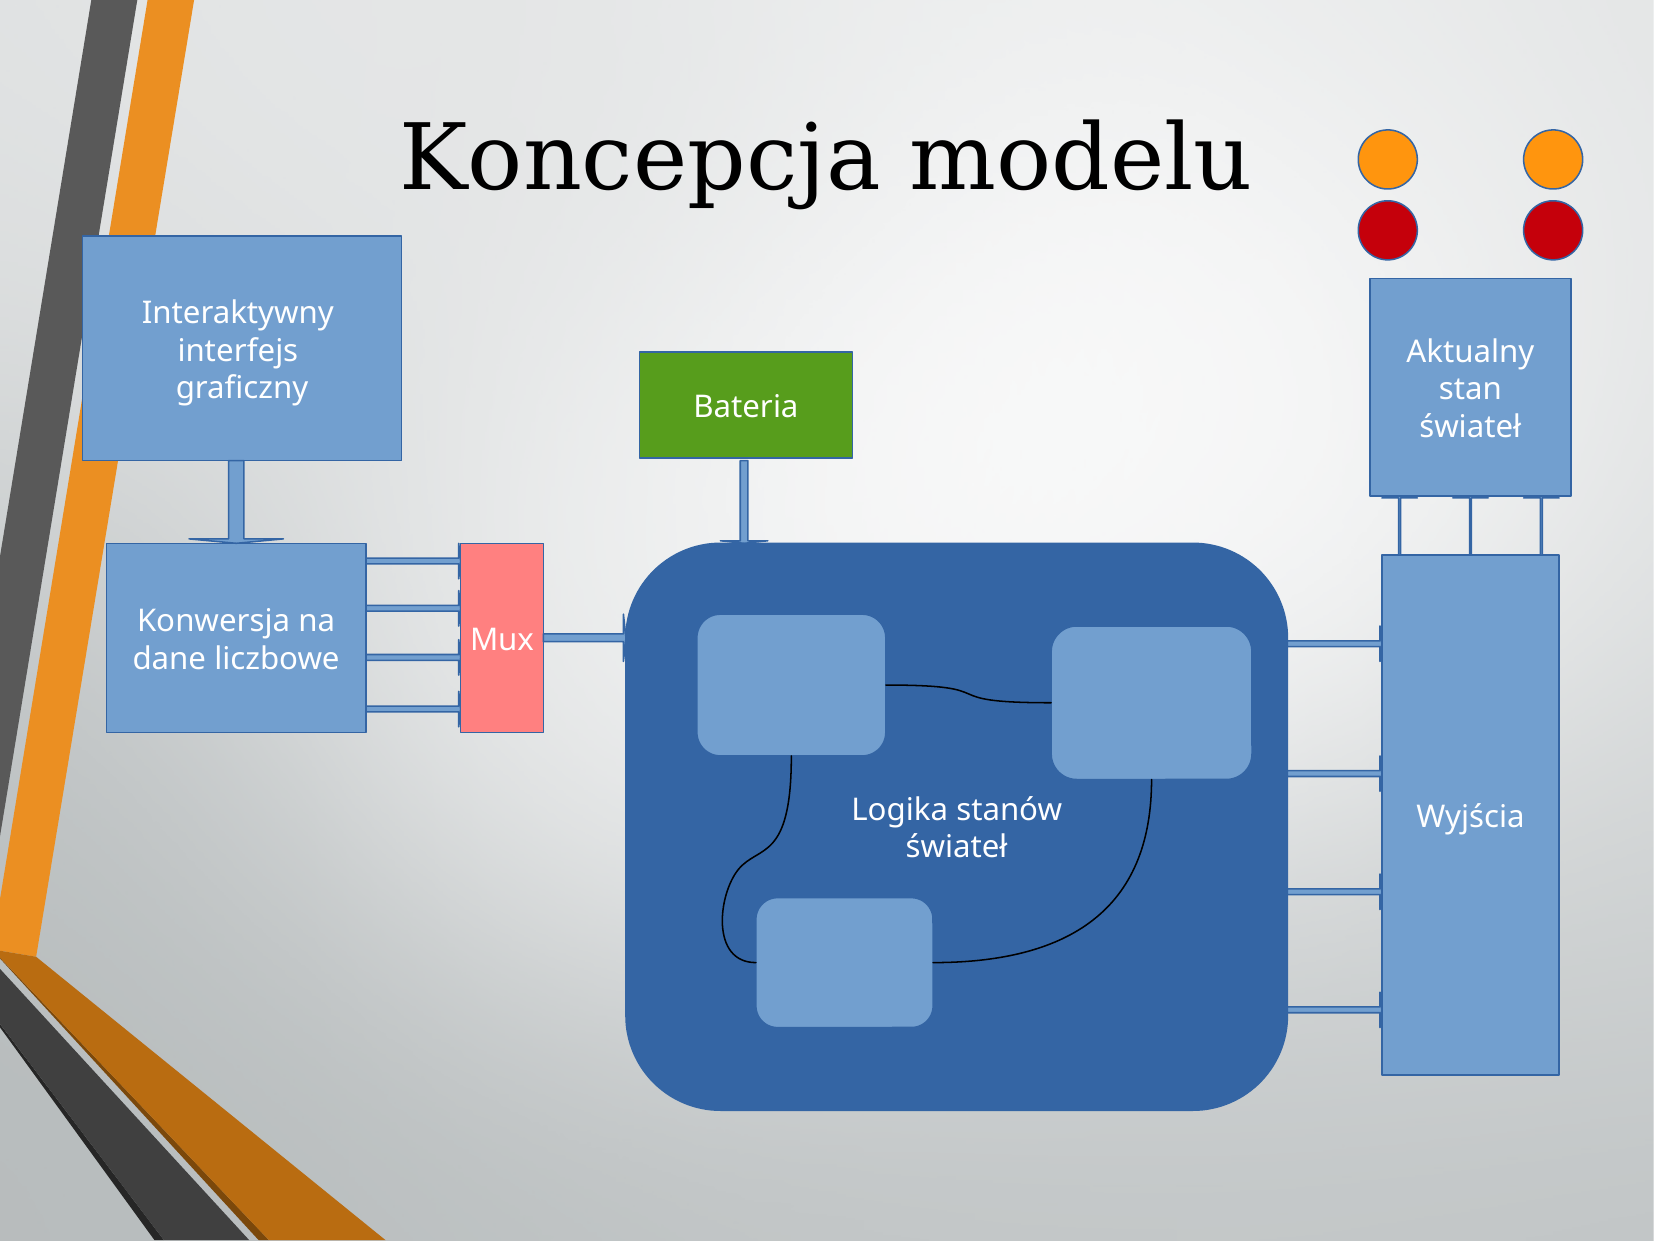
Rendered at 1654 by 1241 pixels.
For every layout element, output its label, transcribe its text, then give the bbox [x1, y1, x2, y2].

text_box Logika stanów świateł [625, 543, 1288, 1111]
text_box Wyjścia [1382, 555, 1559, 1075]
text_box [1358, 200, 1418, 260]
text_box Interaktywny interfejs graficzny [83, 236, 402, 461]
text_box Bateria [640, 352, 852, 458]
text_box [1523, 200, 1583, 260]
text_box [1523, 129, 1583, 189]
text_box Koncepcja modelu [82, 49, 1571, 257]
text_box [1358, 129, 1418, 189]
text_box Konwersja na dane liczbowe [106, 543, 366, 732]
text_box [755, 897, 934, 1028]
text_box Mux [461, 543, 543, 732]
text_box Aktualny stan świateł [1370, 278, 1571, 496]
text_box [696, 614, 886, 756]
text_box [82, 290, 1571, 1028]
text_box [1051, 625, 1253, 780]
